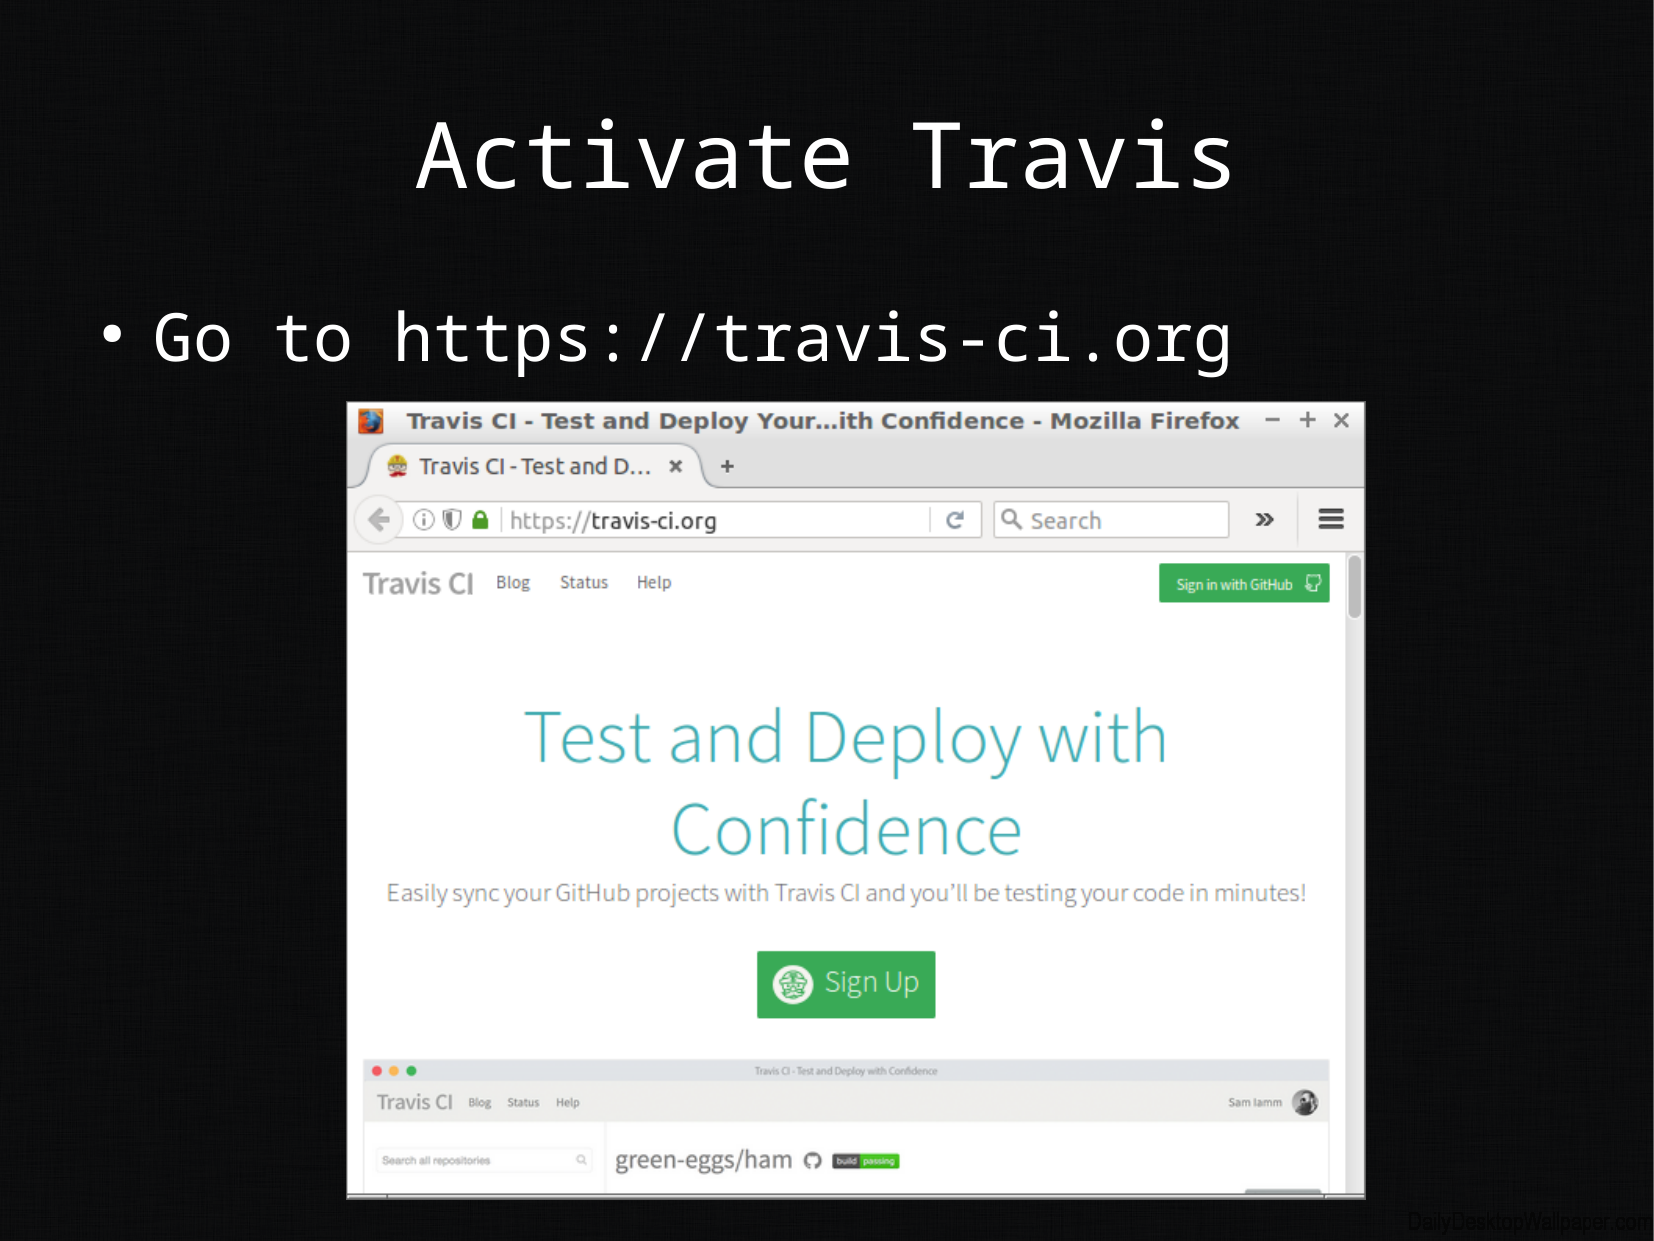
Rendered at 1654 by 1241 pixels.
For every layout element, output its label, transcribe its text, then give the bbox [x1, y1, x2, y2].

picture [0, 0, 1654, 1241]
list Go to https://travis-ci.org [82, 290, 1571, 1010]
title Activate Travis [82, 49, 1571, 257]
